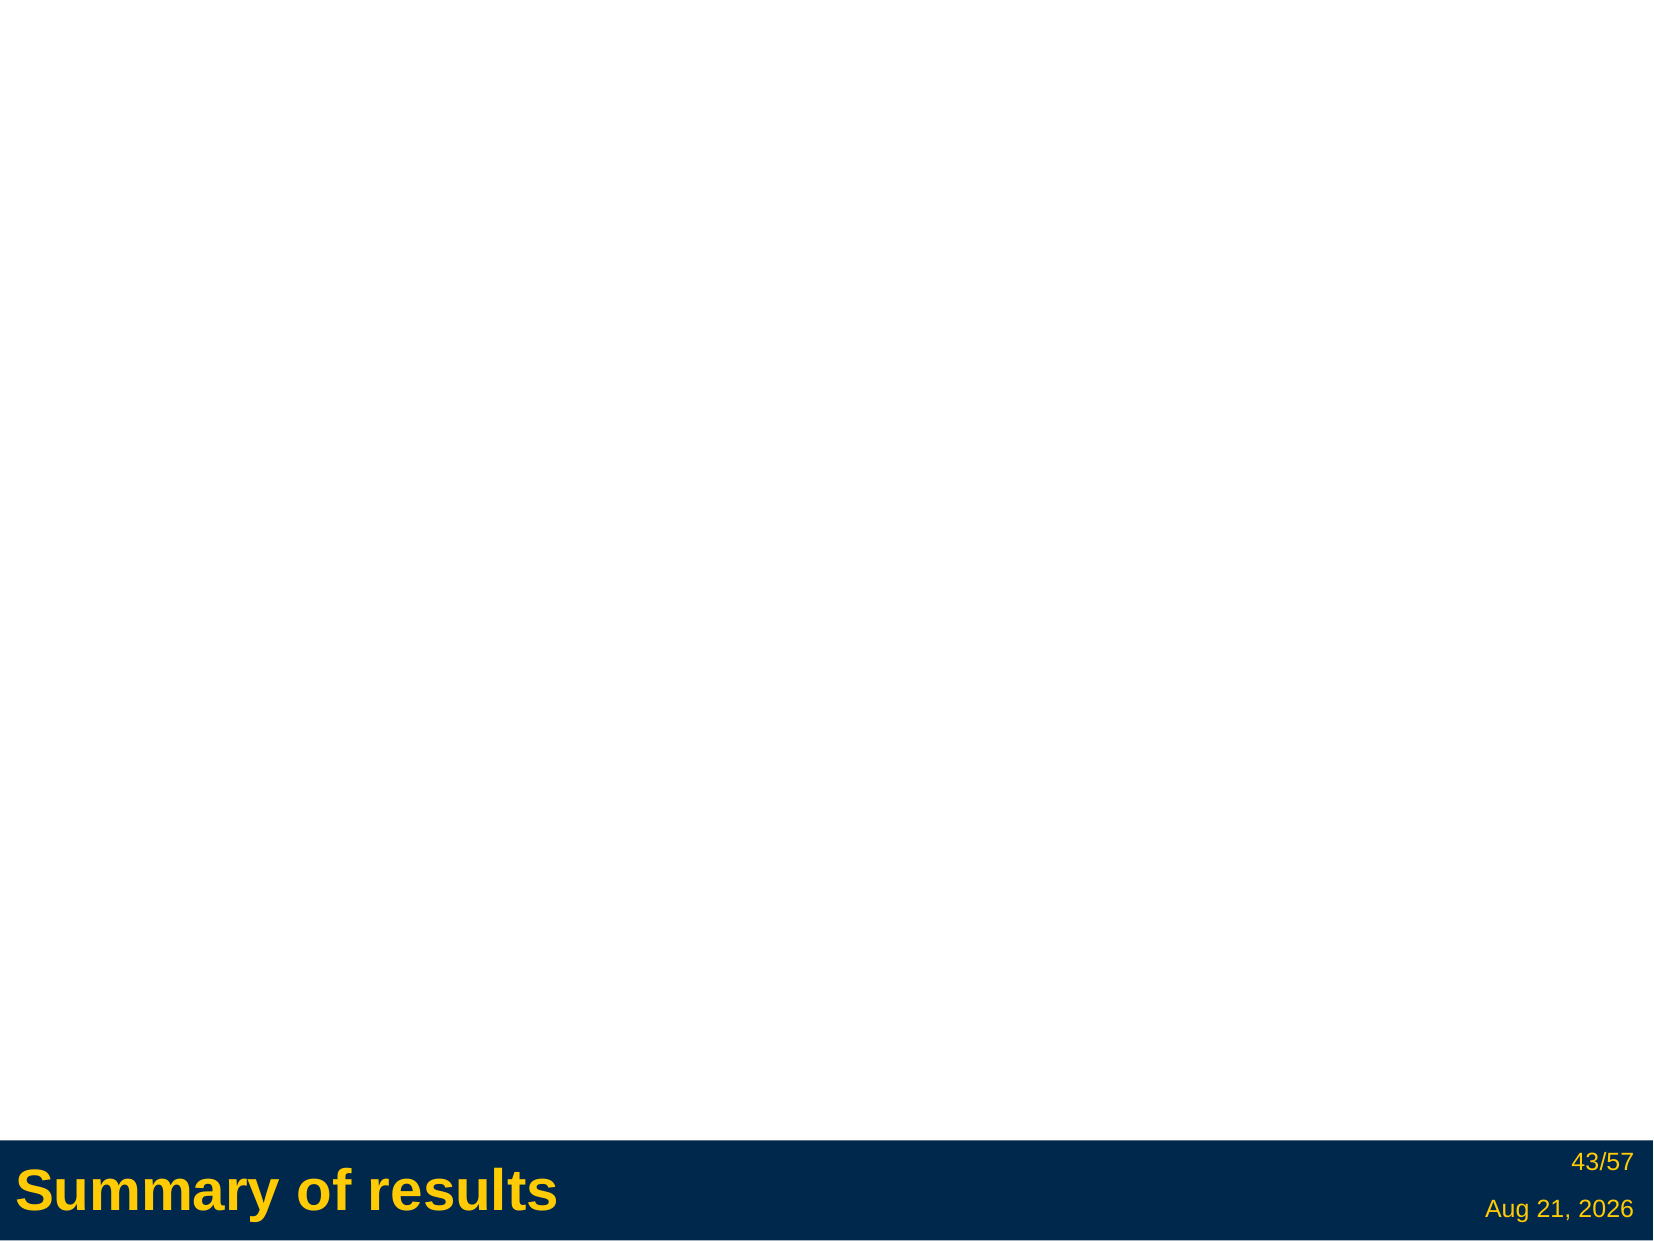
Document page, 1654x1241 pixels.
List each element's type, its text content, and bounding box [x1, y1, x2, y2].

title Summary of results [14, 1140, 1380, 1241]
